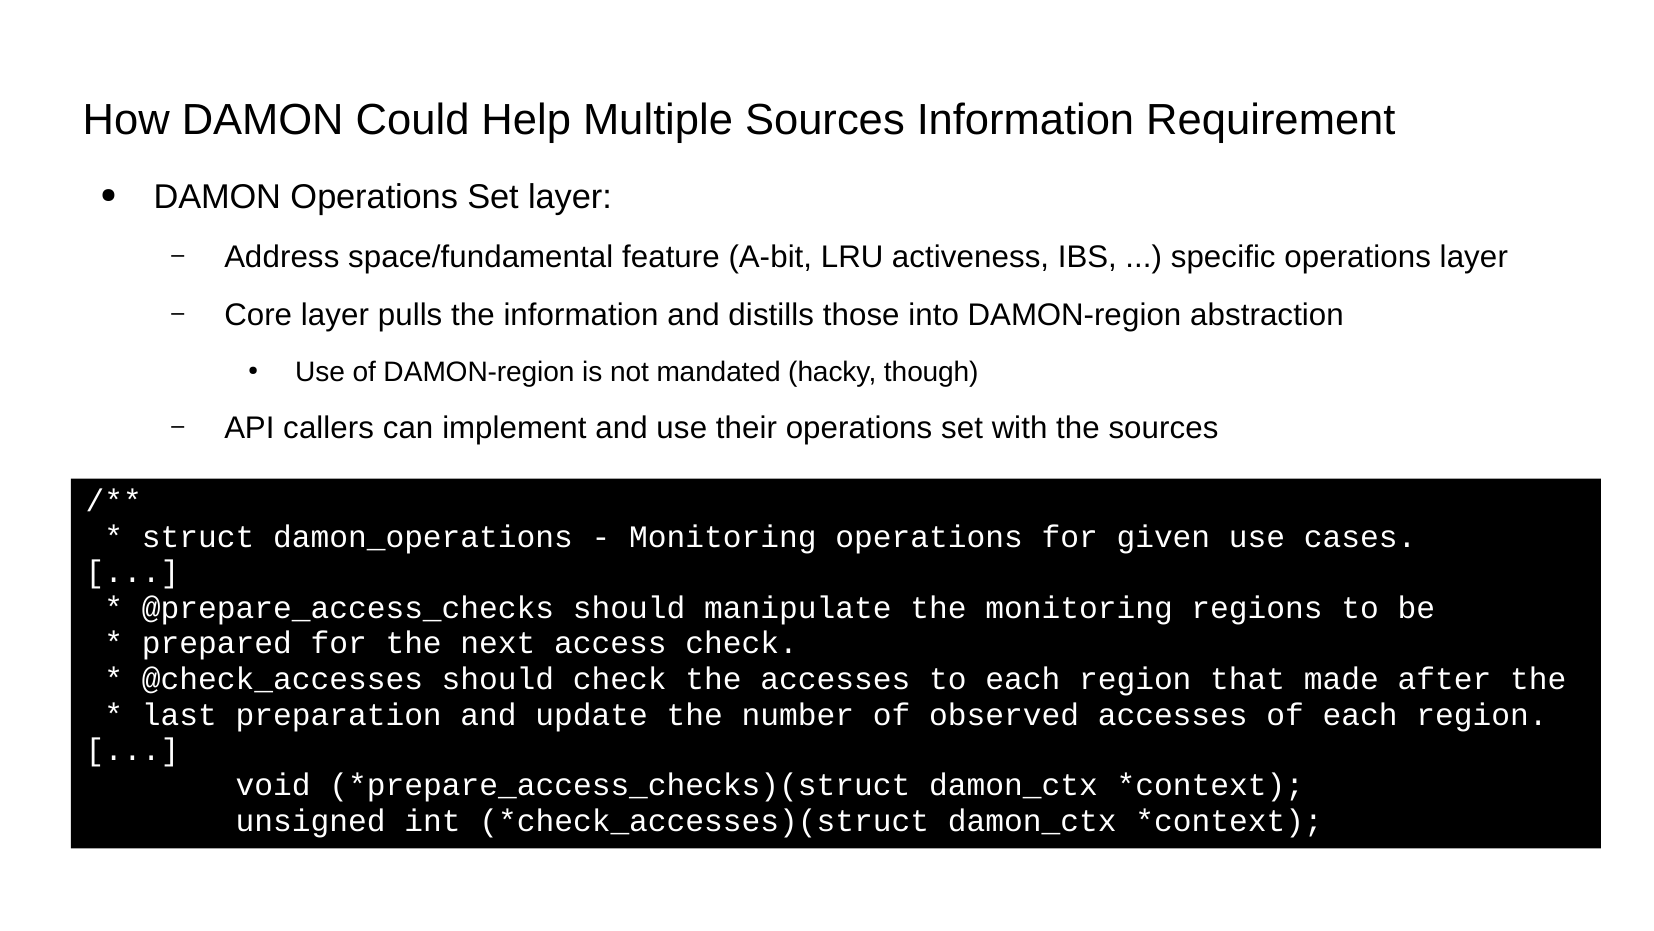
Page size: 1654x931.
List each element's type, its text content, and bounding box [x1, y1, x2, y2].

list DAMON Operations Set layer: Address space/fundamental feature (A-bit, LRU activeness, IBS, ...) specific operations layer Core layer pulls the information and distills those into DAMON-region abstraction Use of DAMON-region is not mandated (hacky, though) API callers can implement and use their operations set with the sources [82, 177, 1571, 478]
text_box /** * struct damon_operations - Monitoring operations for given use cases. [...] * @prepare_access_checks should manipulate the monitoring regions to be * prepared for the next access check. * @check_accesses should check the accesses to each region that made after the * last preparation and update the number of observed accesses of each region. [...] void (*prepare_access_checks)(struct damon_ctx *context); unsigned int (*check_accesses)(struct damon_ctx *context); [70, 478, 1601, 849]
title How DAMON Could Help Multiple Sources Information Requirement [82, 81, 1571, 157]
